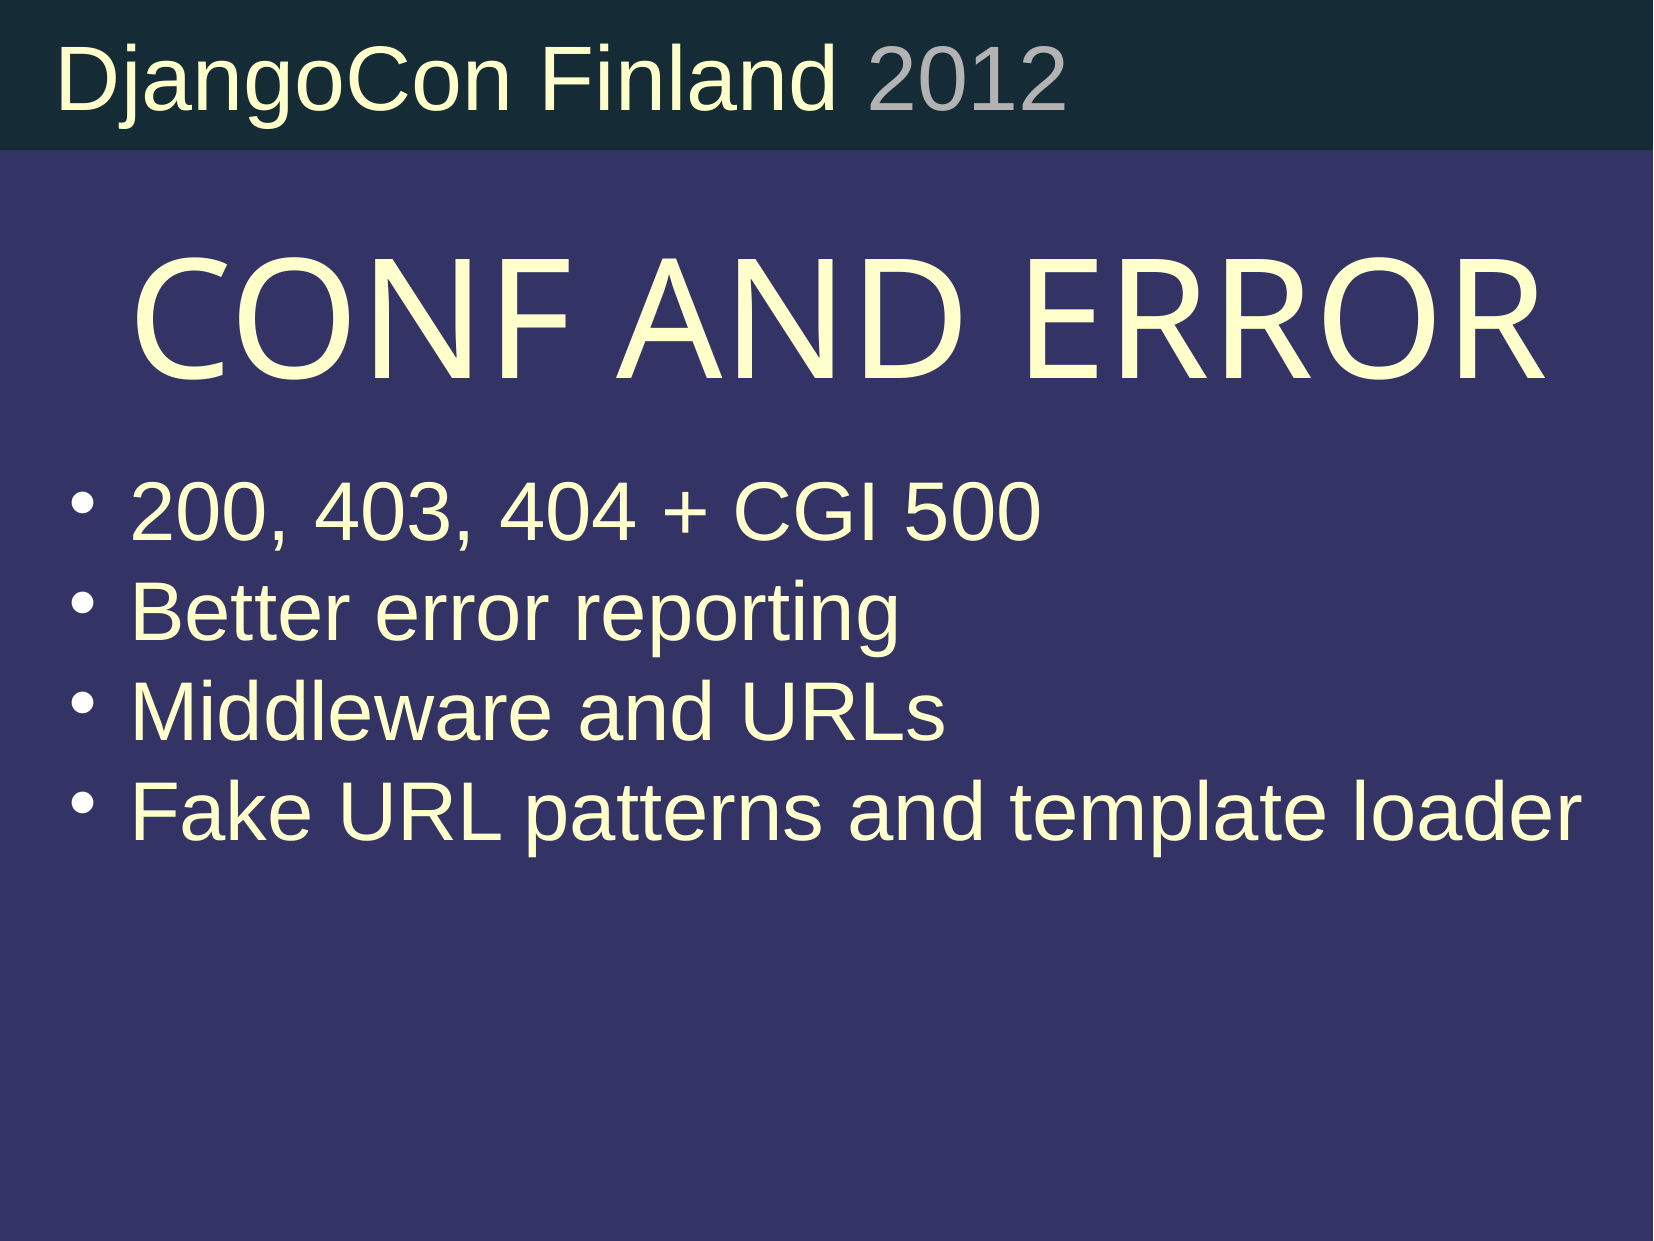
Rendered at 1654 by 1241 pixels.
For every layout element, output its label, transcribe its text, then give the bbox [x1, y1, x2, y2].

text_box [0, 0, 1653, 151]
title DjangoCon Finland 2012 [37, 0, 1088, 131]
text_box 200, 403, 404 + CGI 500 Better error reporting Middleware and URLs Fake URL patterns and template loader [53, 449, 1613, 1163]
subtitle CONF AND ERROR [26, 215, 1651, 413]
